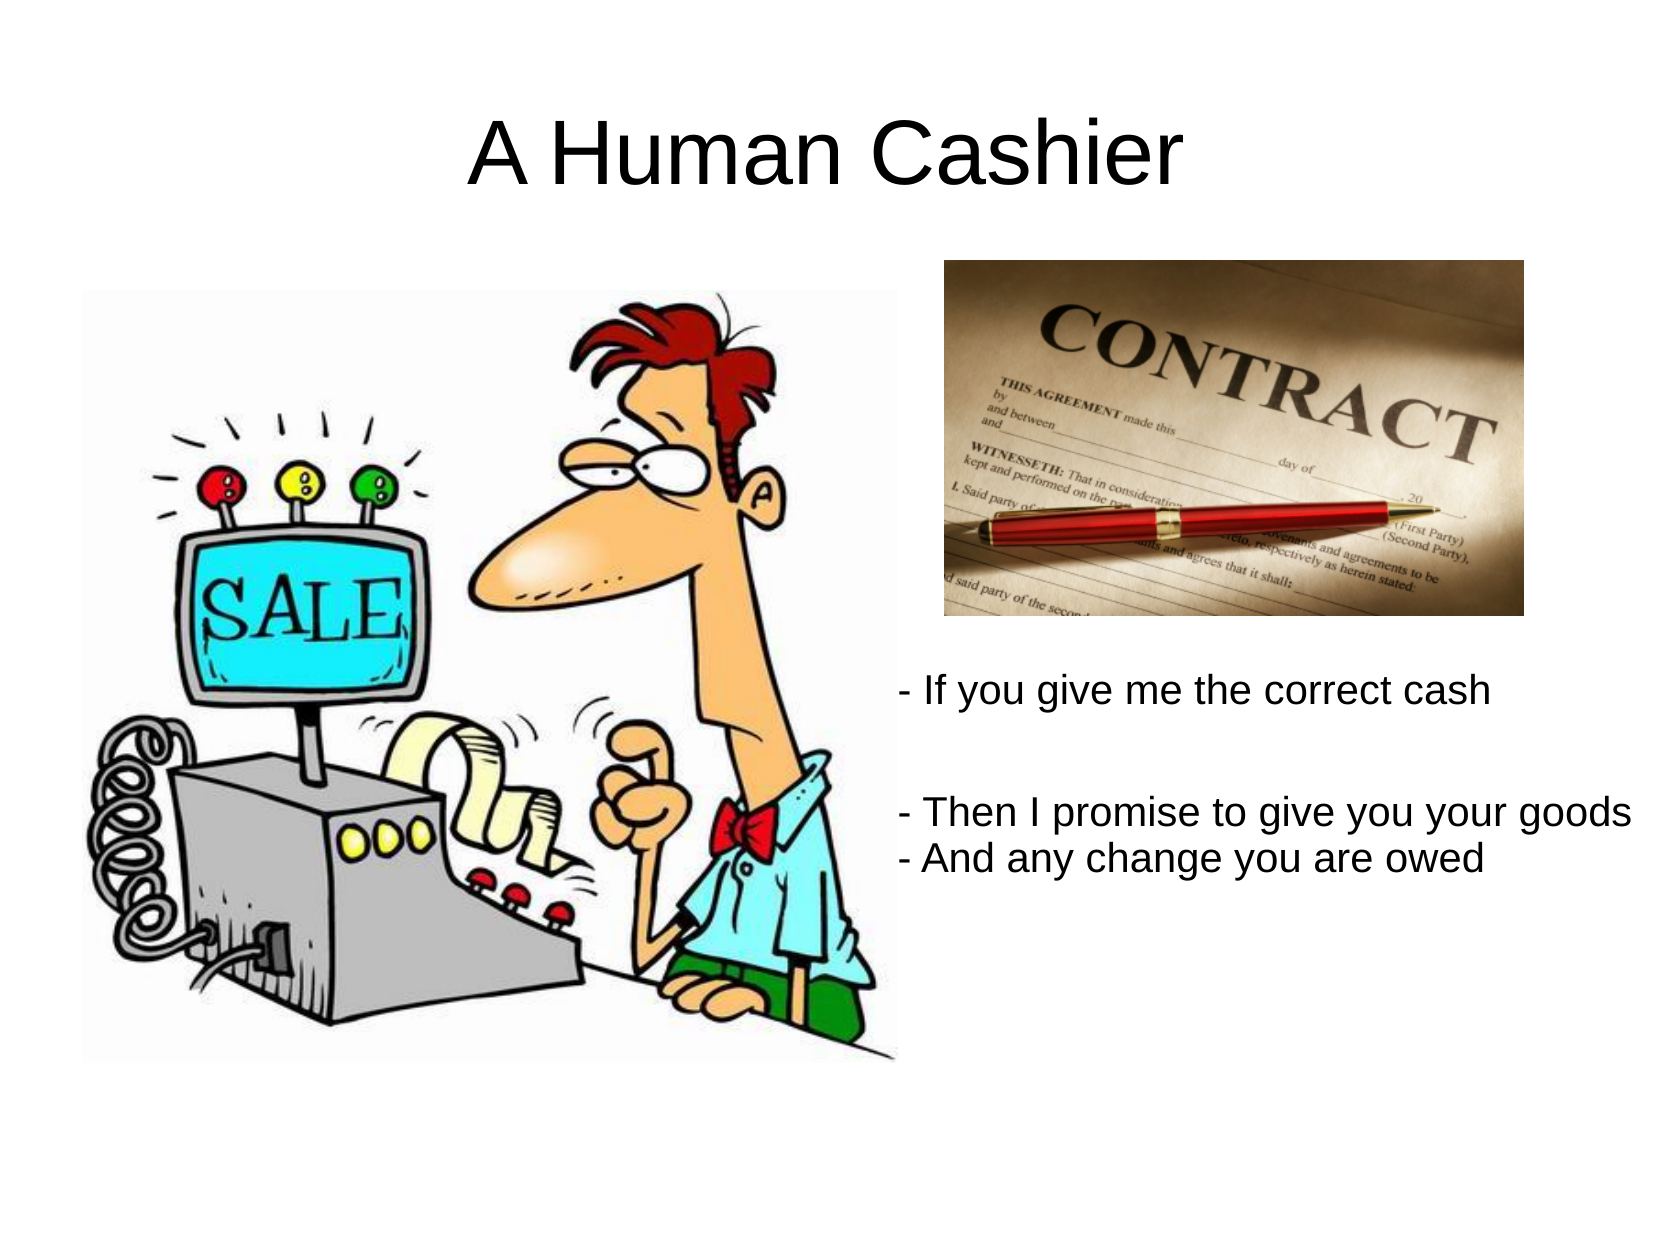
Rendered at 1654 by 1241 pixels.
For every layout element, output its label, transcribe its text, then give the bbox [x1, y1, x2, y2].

title A Human Cashier [82, 49, 1571, 257]
picture [82, 290, 898, 1063]
picture [944, 260, 1524, 616]
subtitle - If you give me the correct cash - Then I promise to give you your goods - And any change you are owed [897, 290, 1642, 1109]
